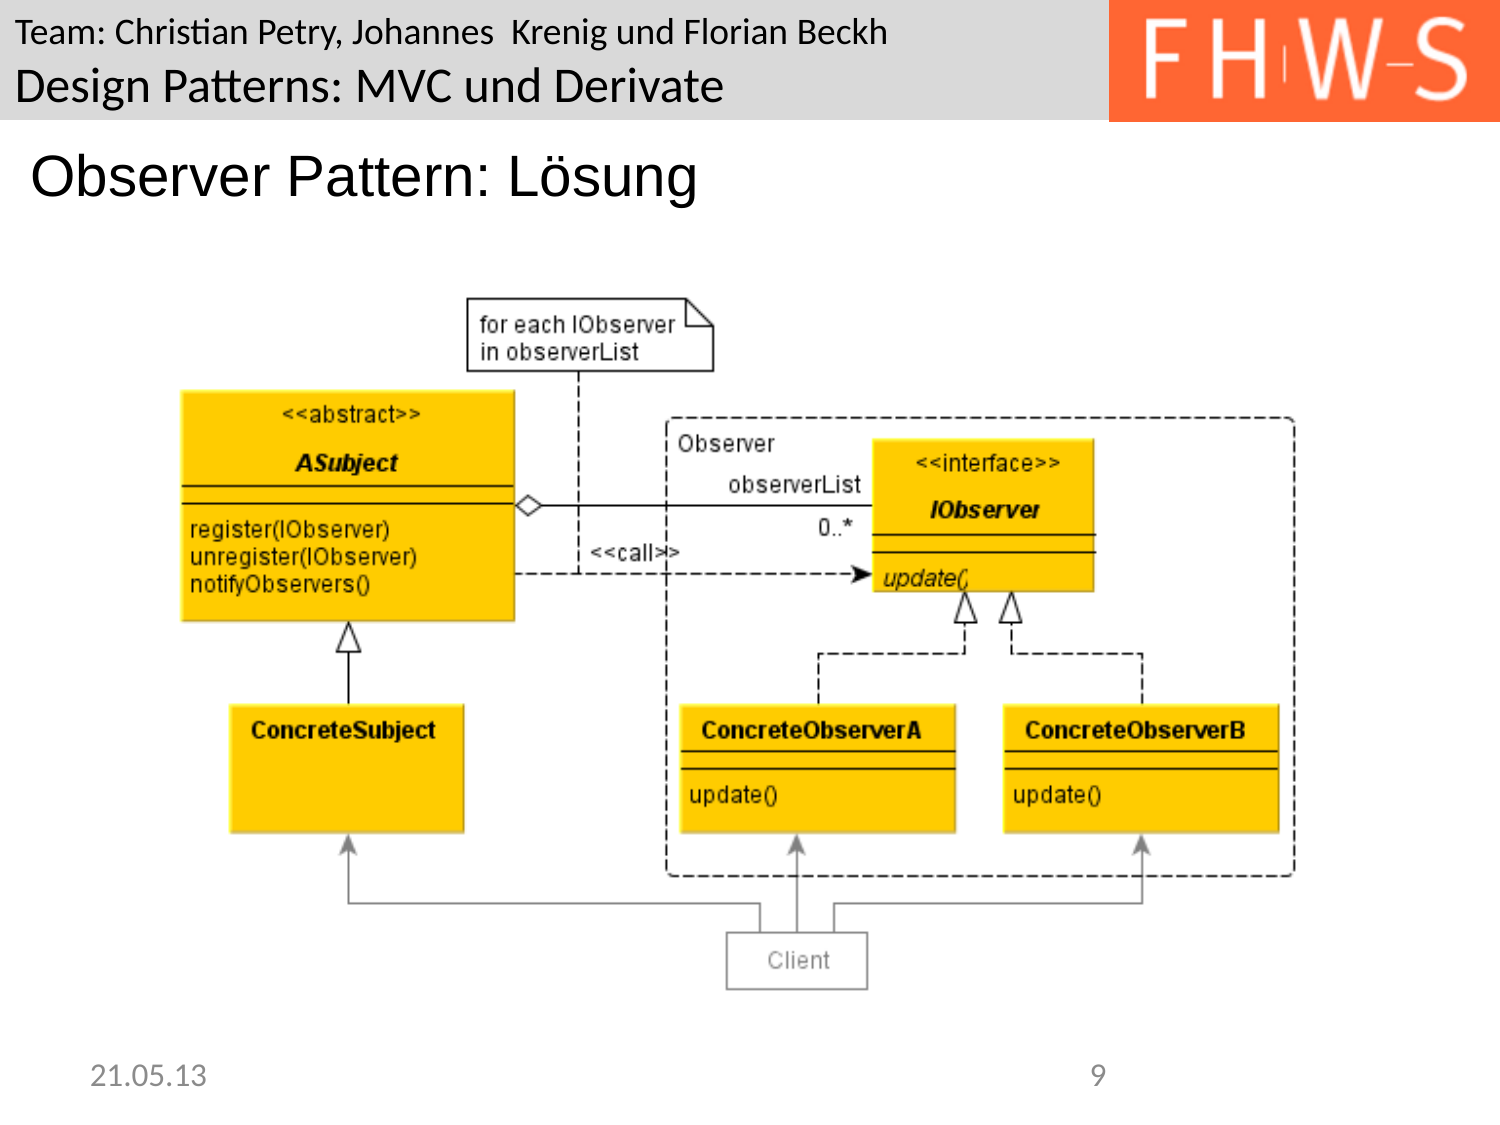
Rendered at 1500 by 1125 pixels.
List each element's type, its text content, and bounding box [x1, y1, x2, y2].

picture [153, 271, 1323, 1016]
text_box 21.05.13 [74, 1042, 425, 1103]
picture [1109, 0, 1500, 122]
text_box <Nummer> [1074, 1042, 1425, 1103]
text_box Observer Pattern: Lösung [15, 141, 780, 206]
